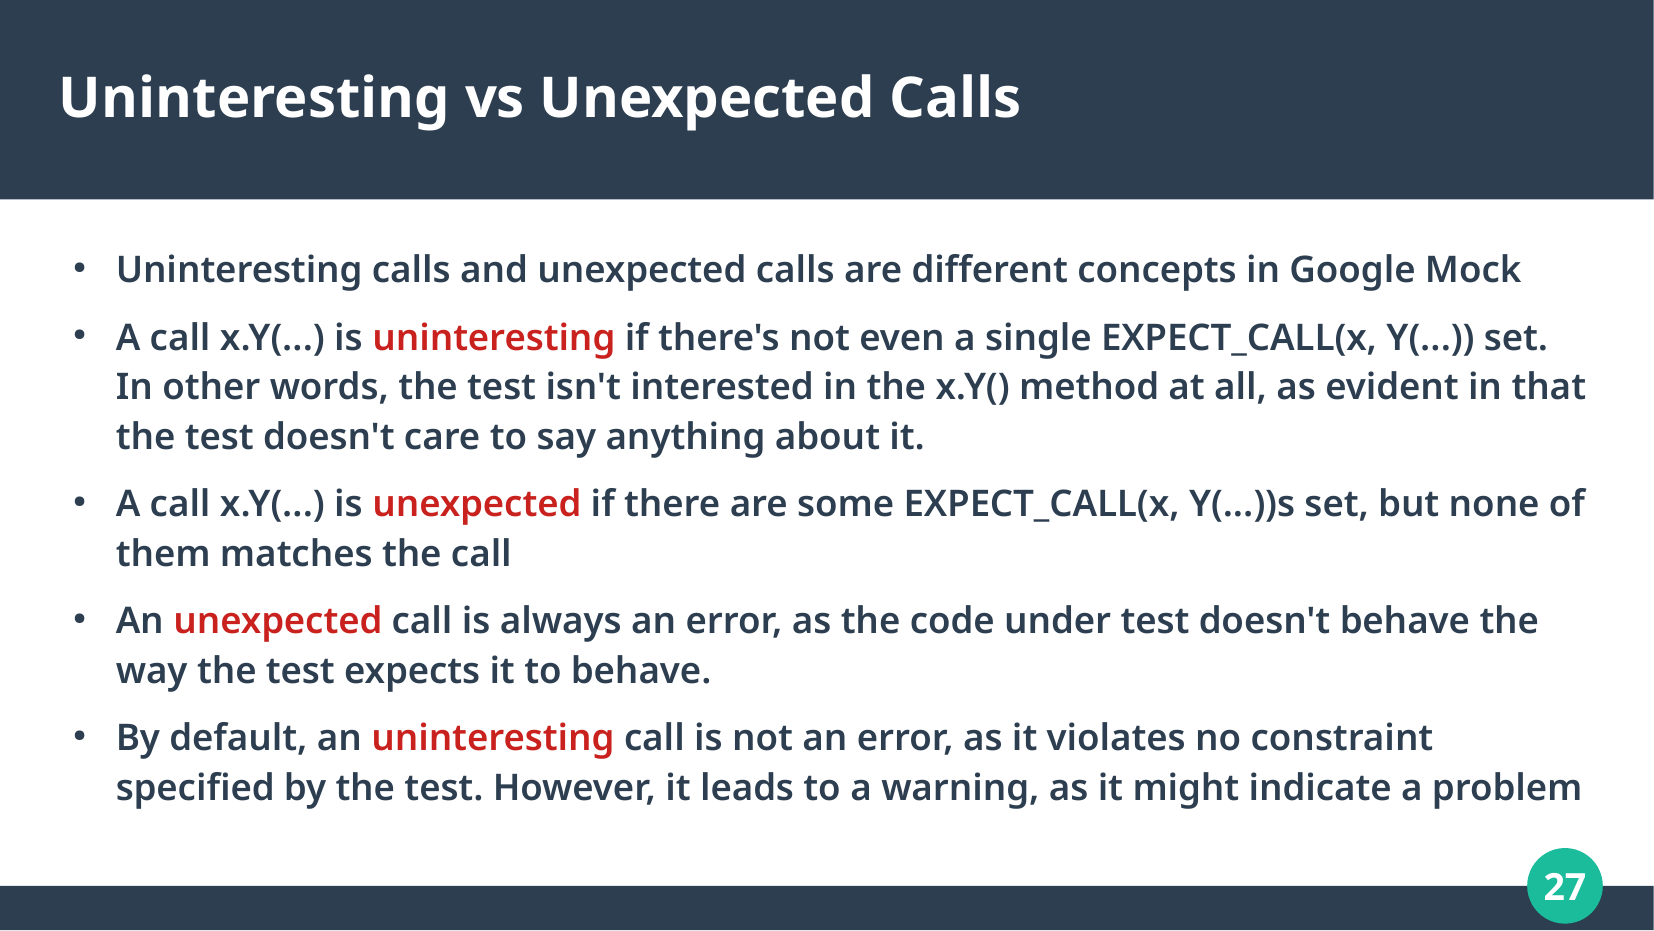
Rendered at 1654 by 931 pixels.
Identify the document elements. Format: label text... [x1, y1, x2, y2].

list Uninteresting calls and unexpected calls are different concepts in Google Mock A call x.Y(...) is uninteresting if there's not even a single EXPECT_CALL(x, Y(...)) set. In other words, the test isn't interested in the x.Y() method at all, as evident in that the test doesn't care to say anything about it. A call x.Y(...) is unexpected if there are some EXPECT_CALL(x, Y(...))s set, but none of them matches the call An unexpected call is always an error, as the code under test doesn't behave the way the test expects it to behave. By default, an uninteresting call is not an error, as it violates no constraint specified by the test. However, it leads to a warning, as it might indicate a problem [59, 243, 1595, 864]
title Uninteresting vs Unexpected Calls [59, 37, 1595, 155]
